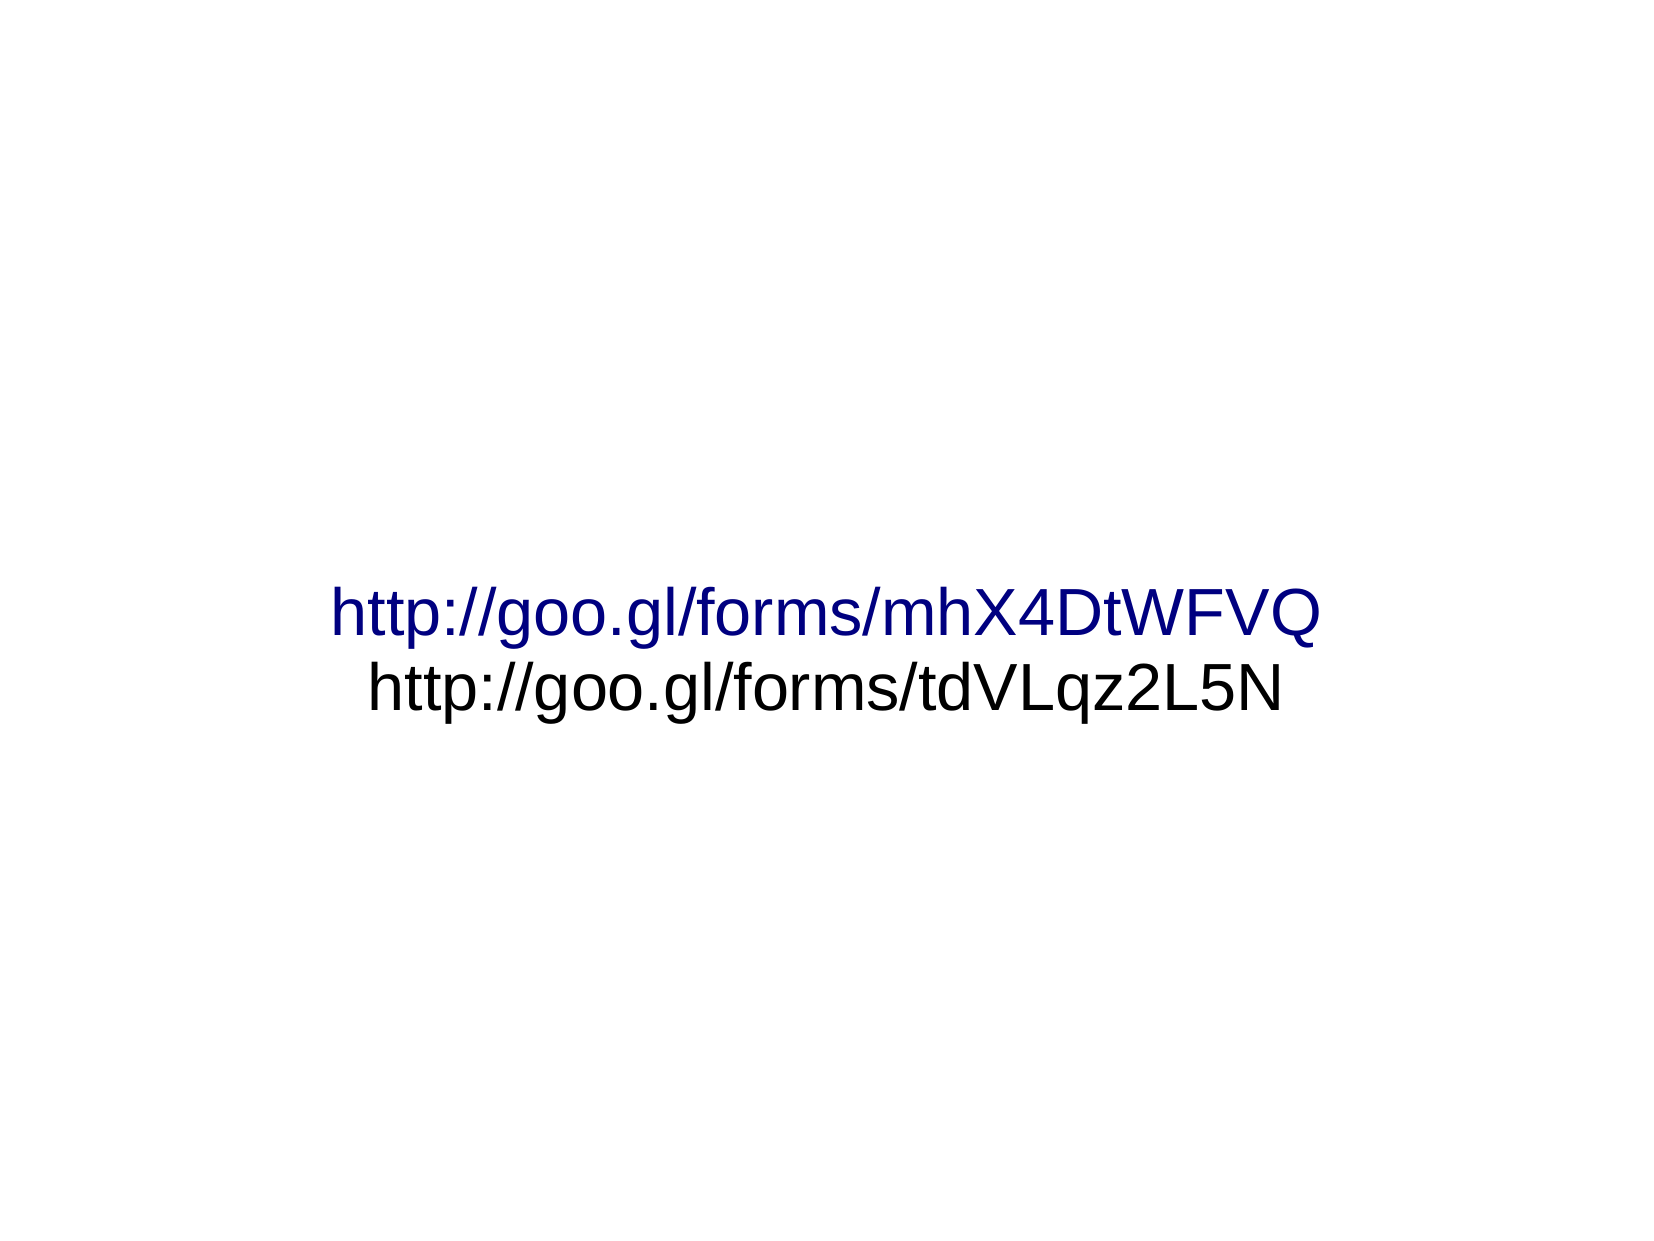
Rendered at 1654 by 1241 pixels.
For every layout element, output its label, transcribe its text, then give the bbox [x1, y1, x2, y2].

subtitle http://goo.gl/forms/mhX4DtWFVQ http://goo.gl/forms/tdVLqz2L5N [82, 290, 1571, 1010]
